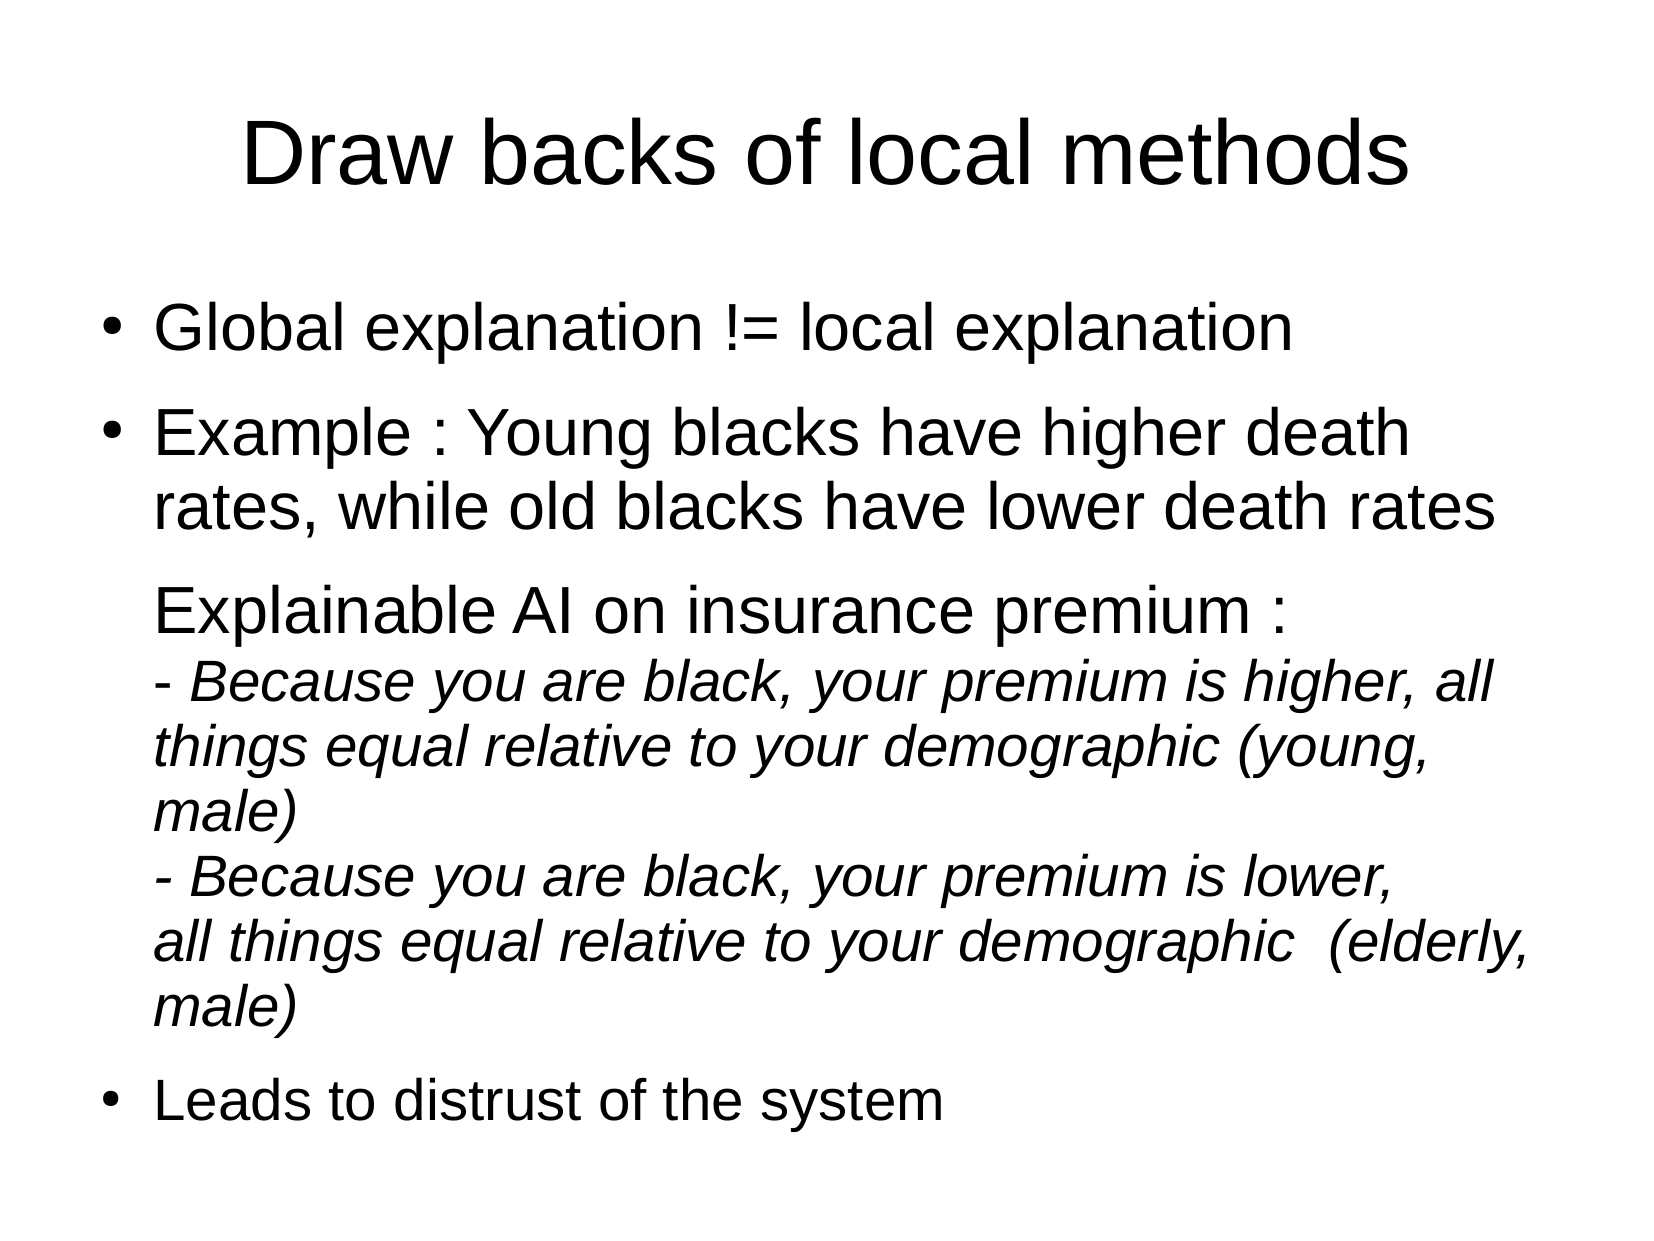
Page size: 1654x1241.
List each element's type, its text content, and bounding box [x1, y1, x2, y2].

title Draw backs of local methods [82, 49, 1571, 257]
list Global explanation != local explanation Example : Young blacks have higher death rates, while old blacks have lower death rates Explainable AI on insurance premium : - Because you are black, your premium is higher, all things equal relative to your demographic (young, male) - Because you are black, your premium is lower, all things equal relative to your demographic (elderly, male) Leads to distrust of the system [82, 290, 1571, 1201]
